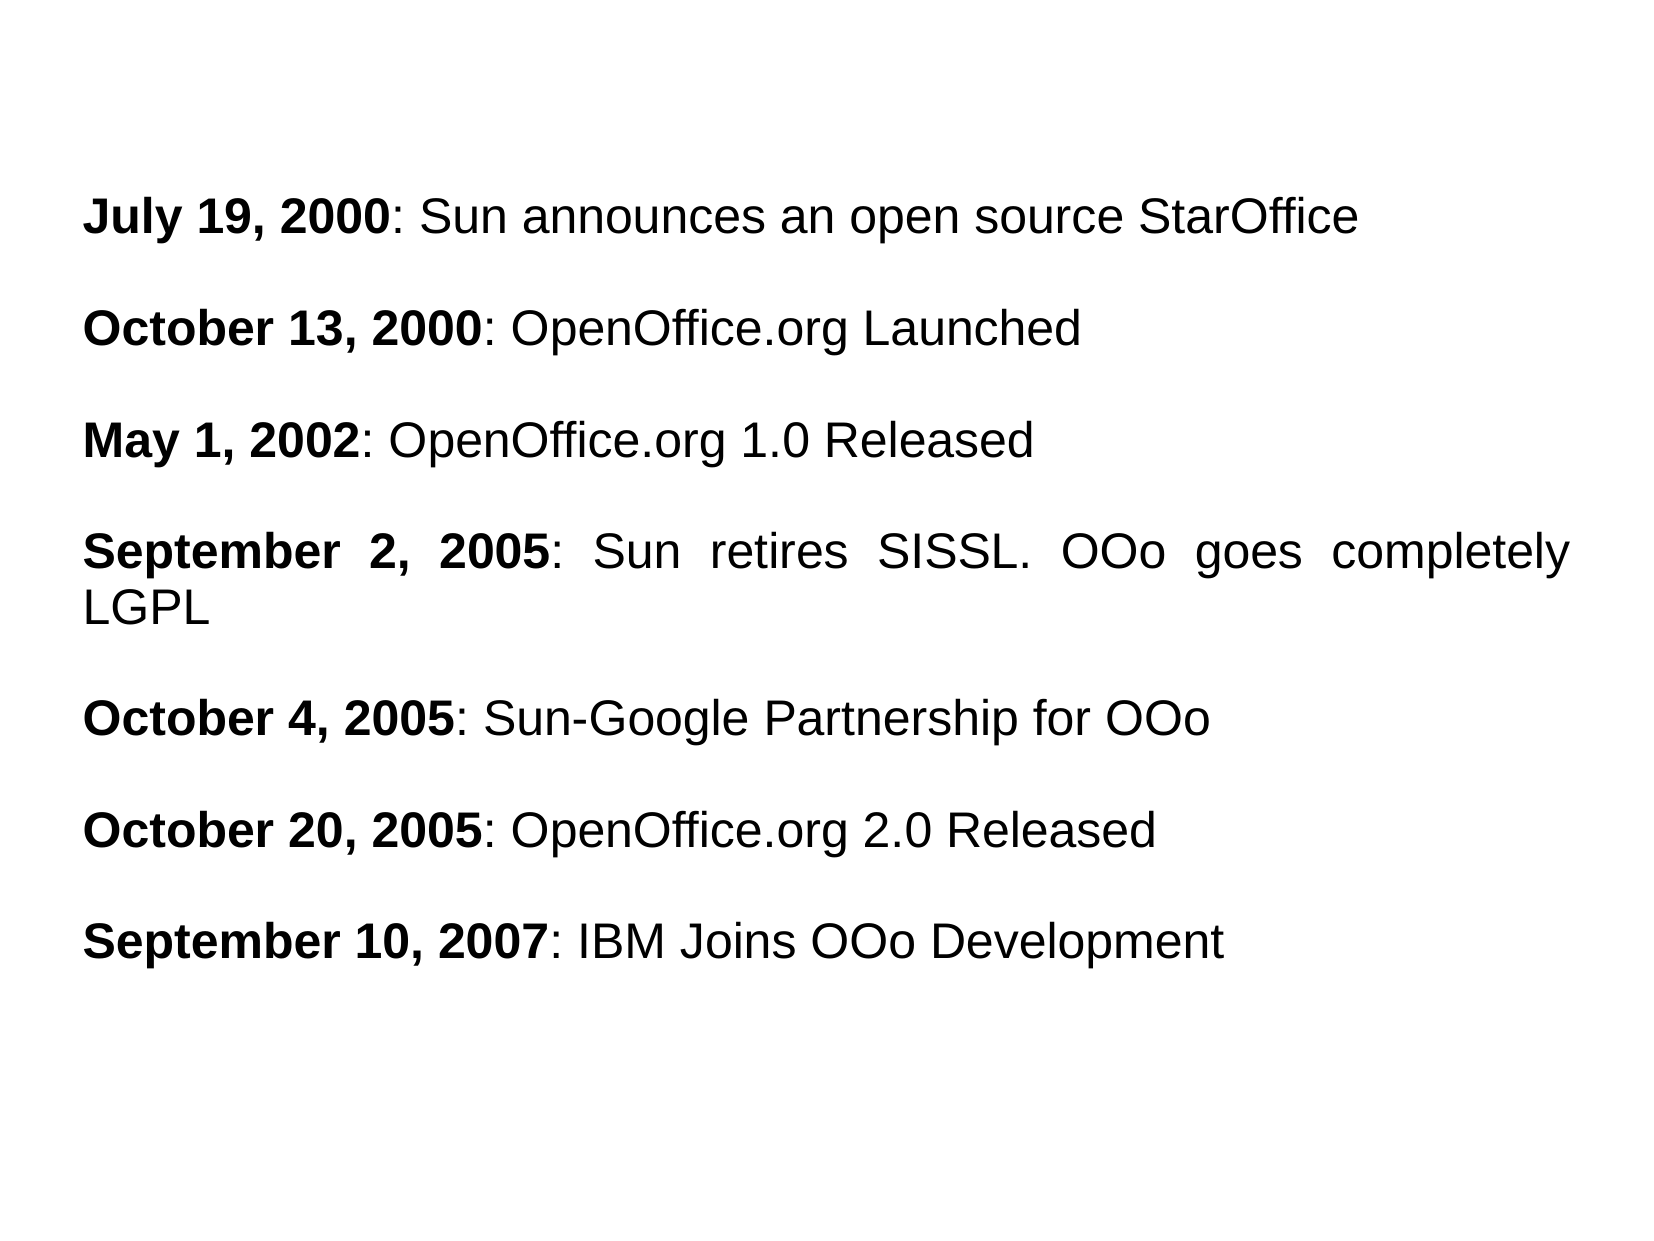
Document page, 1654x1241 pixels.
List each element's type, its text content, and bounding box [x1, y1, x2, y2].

subtitle July 19, 2000: Sun announces an open source StarOffice October 13, 2000: OpenOffice.org Launched May 1, 2002: OpenOffice.org 1.0 Released September 2, 2005: Sun retires SISSL. OOo goes completely LGPL October 4, 2005: Sun-Google Partnership for OOo October 20, 2005: OpenOffice.org 2.0 Released September 10, 2007: IBM Joins OOo Development [82, 49, 1571, 1109]
